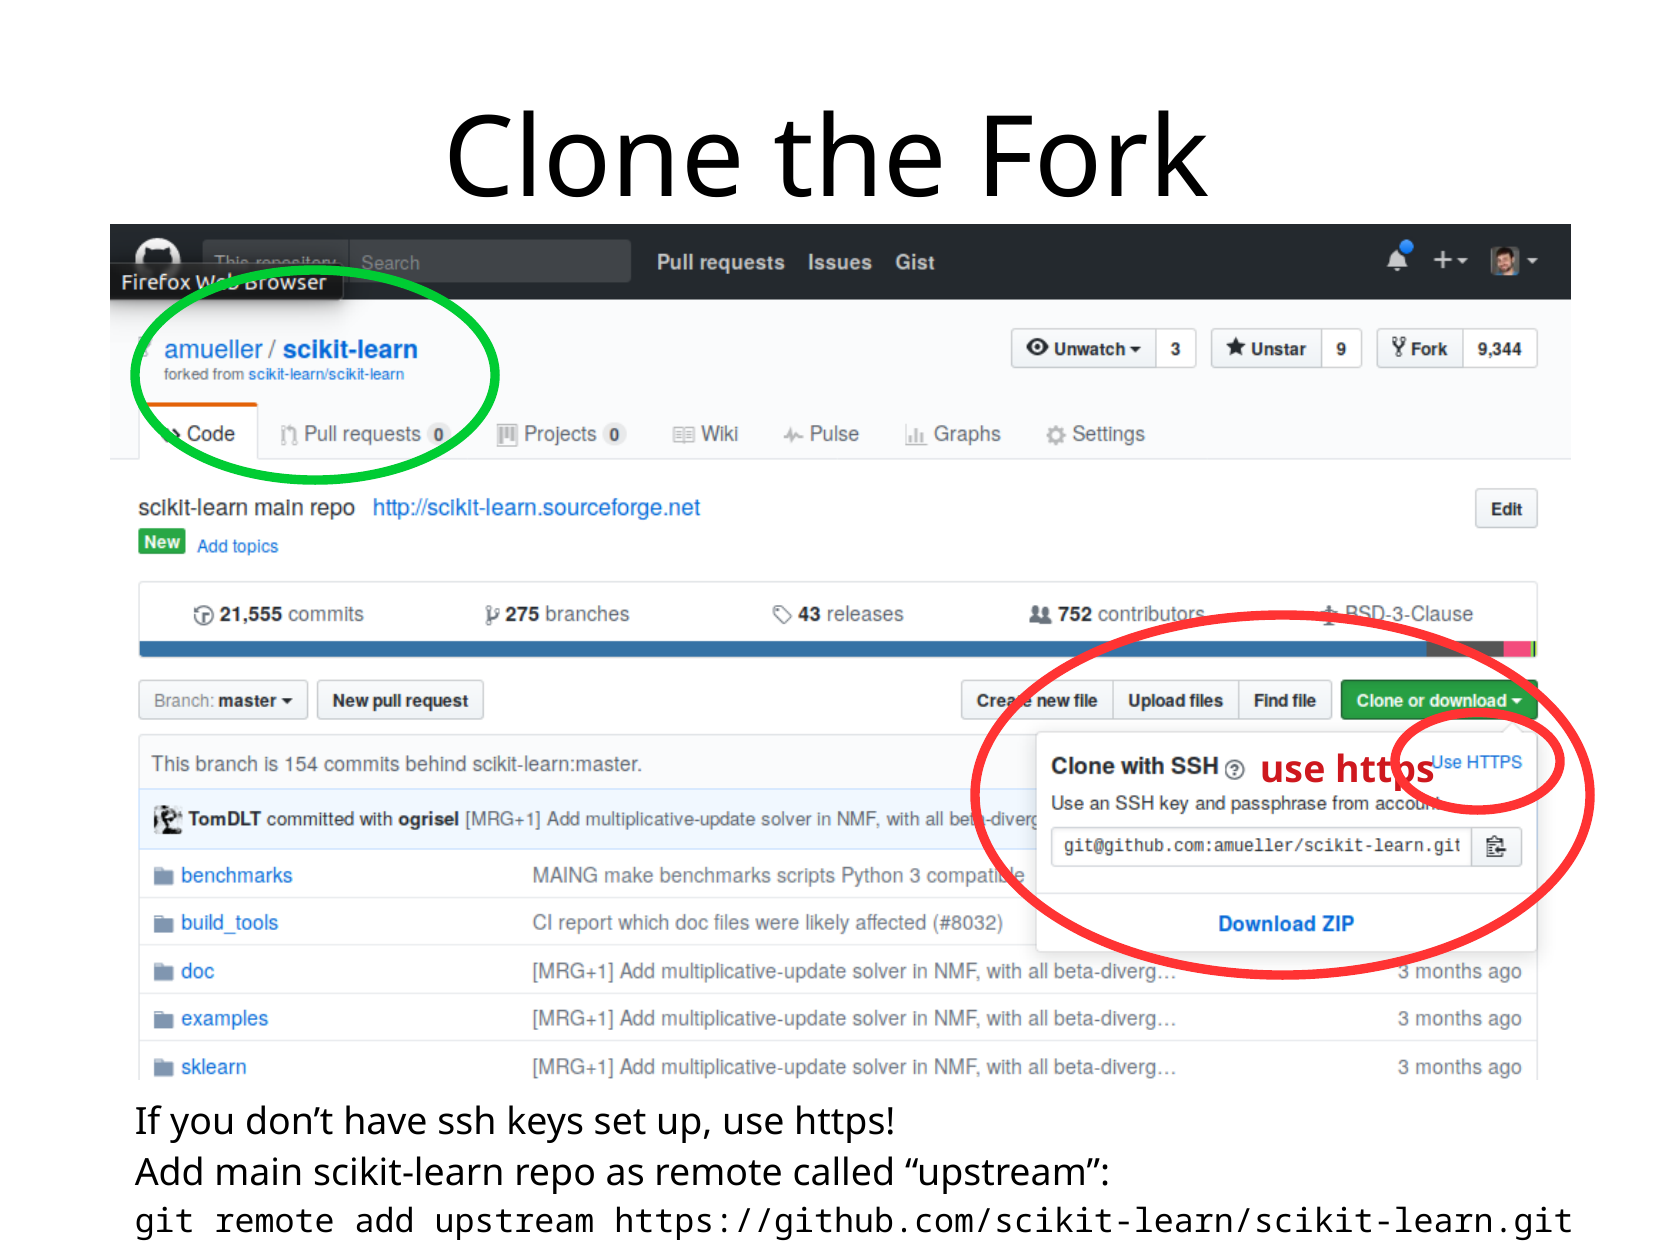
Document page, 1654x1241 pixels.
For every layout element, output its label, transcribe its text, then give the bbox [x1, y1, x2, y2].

text_box If you don’t have ssh keys set up, use https! Add main scikit-learn repo as remote called “upstream”: git remote add upstream https://github.com/scikit-learn/scikit-learn.git [120, 1087, 1636, 1241]
picture [980, 620, 1571, 970]
text_box use https [1245, 735, 1400, 788]
title Clone the Fork [82, 49, 1571, 257]
text_box use https [1400, 735, 1435, 788]
picture [110, 224, 1571, 1081]
